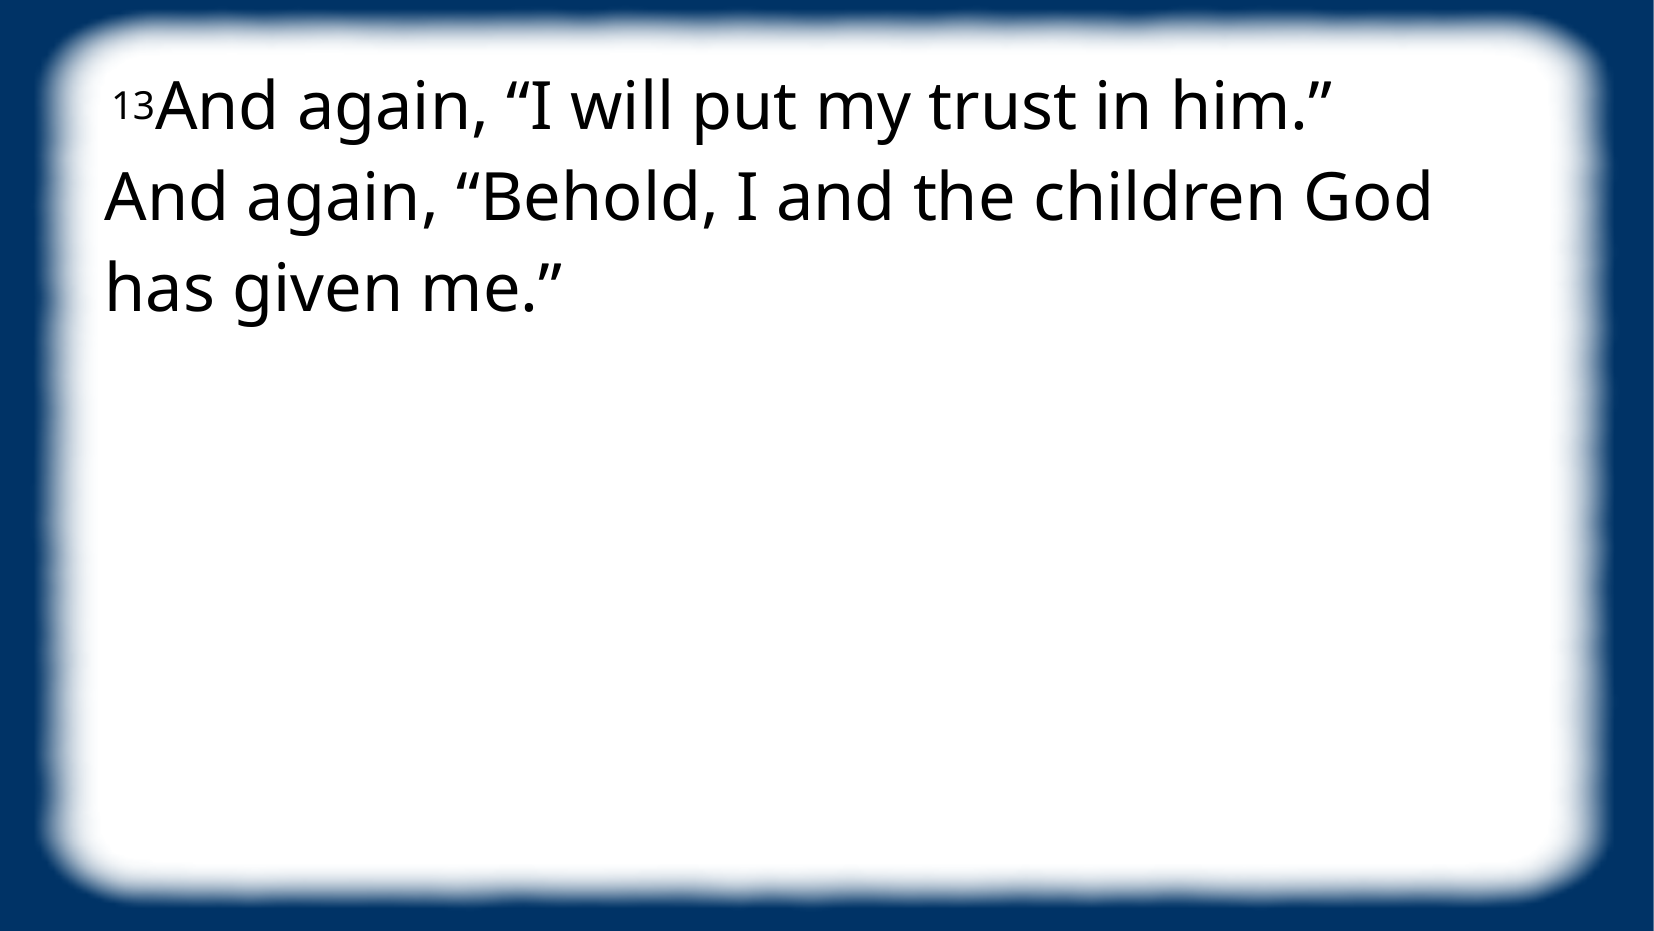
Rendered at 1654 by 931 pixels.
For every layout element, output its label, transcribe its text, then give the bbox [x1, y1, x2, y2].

text_box 13And again, “I will put my trust in him.” And again, “Behold, I and the children God has given me.” [90, 50, 1546, 346]
picture [0, 0, 1654, 931]
